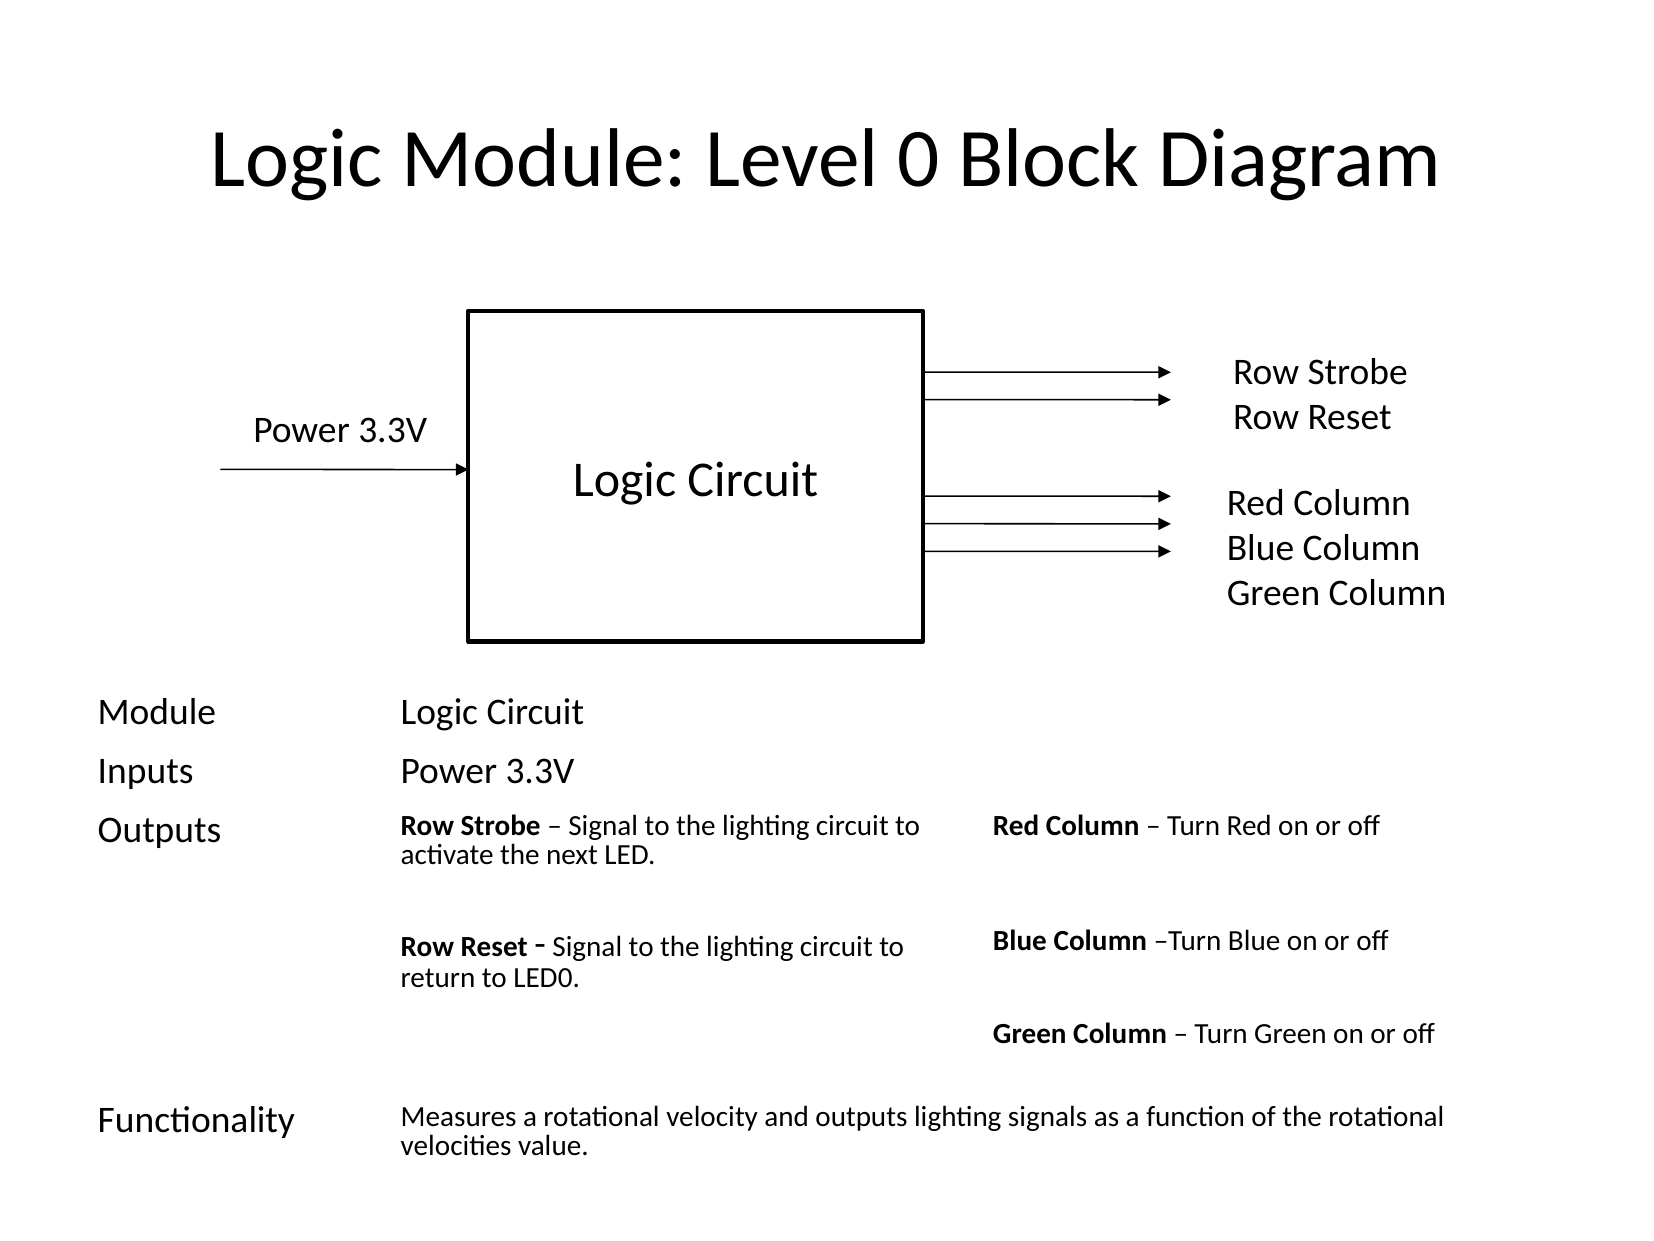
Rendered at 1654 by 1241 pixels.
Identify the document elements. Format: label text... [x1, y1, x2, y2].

table_cell Inputs [83, 748, 386, 806]
table_header Logic Circuit [386, 689, 1570, 748]
table_cell Green Column – Turn Green on or off [978, 1014, 1570, 1097]
text_box Row Strobe Row Reset [1218, 339, 1467, 445]
text_box Red Column Blue Column Green Column [1212, 470, 1502, 621]
table_cell Measures a rotational velocity and outputs lighting signals as a function of the rotational velocities value. [386, 1097, 1570, 1181]
table_header Module [83, 689, 386, 748]
table_cell [386, 1014, 978, 1097]
table_cell Functionality [83, 1097, 386, 1181]
table_cell Outputs [83, 806, 386, 1097]
table_cell Power 3.3V [386, 748, 1570, 806]
text_box Logic Circuit [468, 310, 923, 642]
table_cell Red Column – Turn Red on or off [978, 806, 1570, 921]
table_cell Blue Column –Turn Blue on or off [978, 921, 1570, 1014]
table_cell Row Reset - Signal to the lighting circuit to return to LED0. [386, 921, 978, 1014]
title Logic Module: Level 0 Block Diagram [82, 49, 1571, 257]
text_box Power 3.3V [238, 397, 443, 458]
table_cell Row Strobe – Signal to the lighting circuit to activate the next LED. [386, 806, 978, 921]
